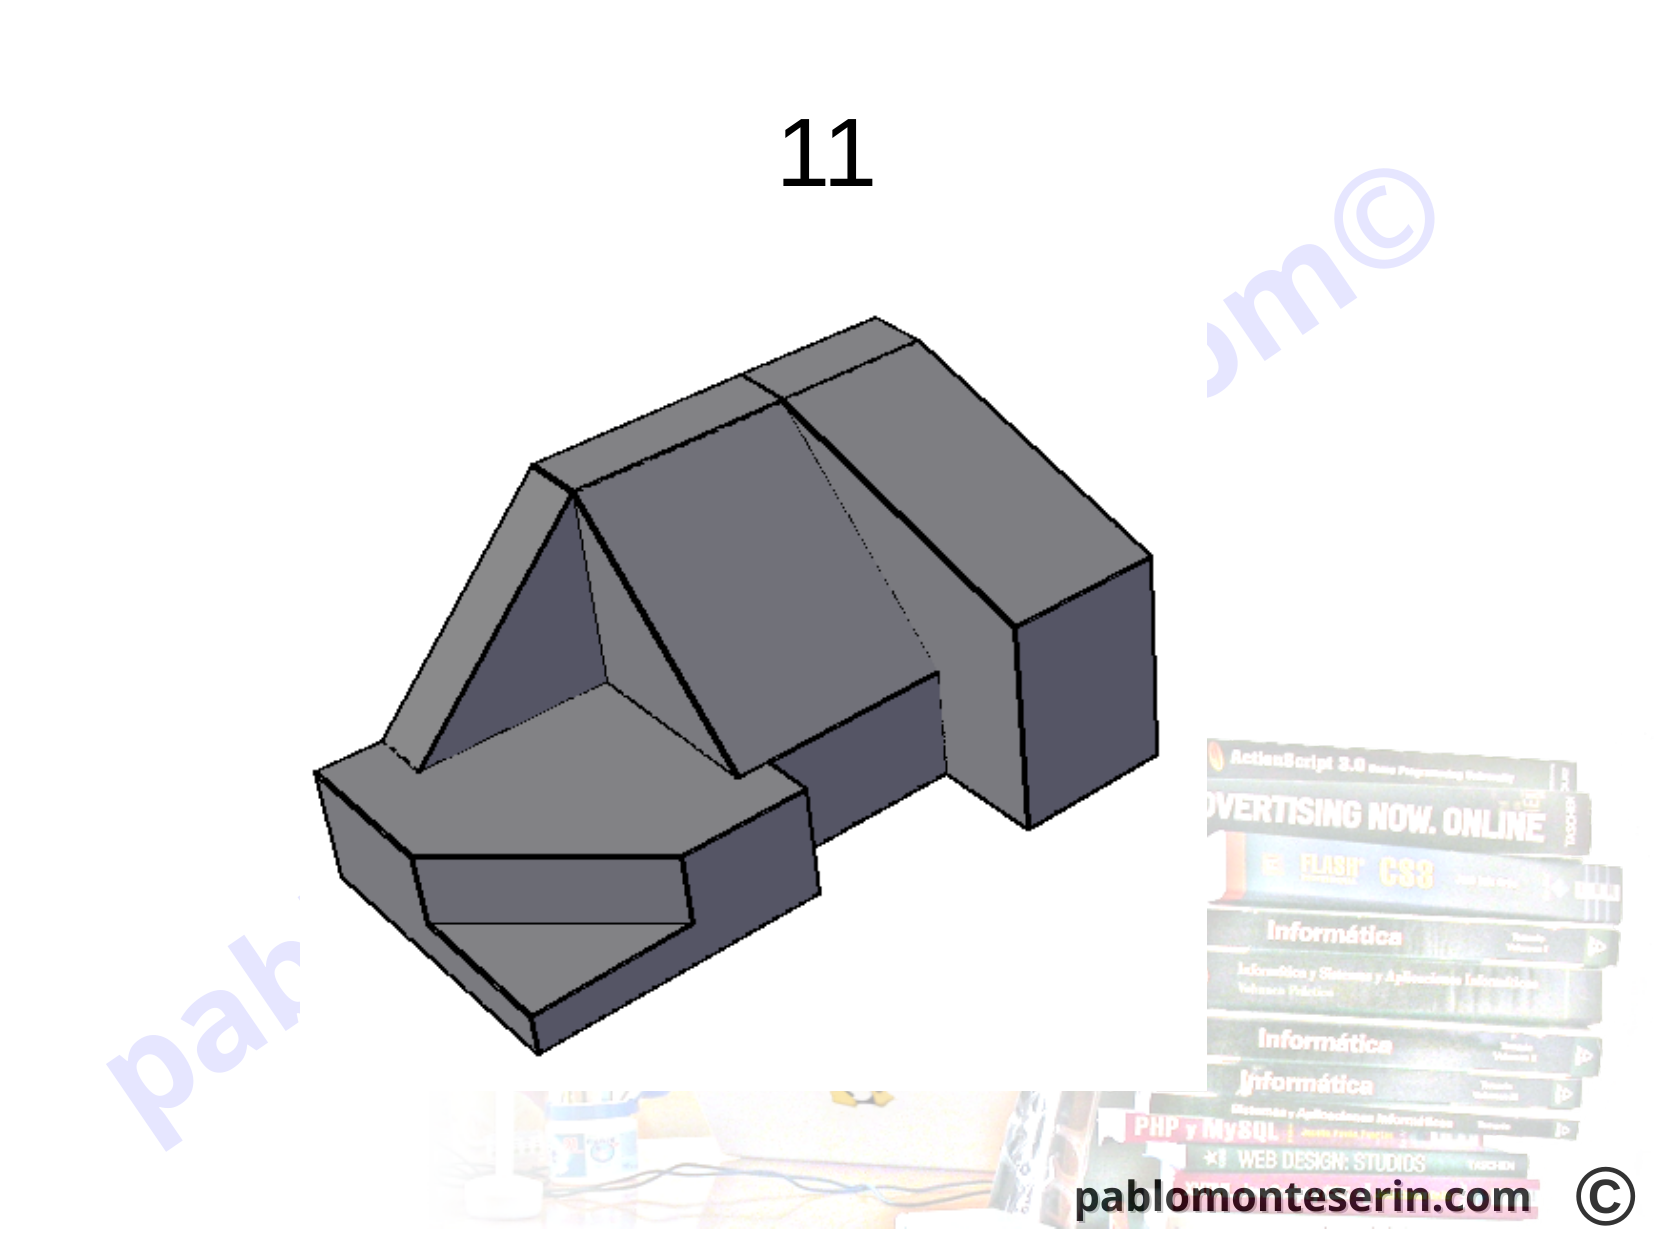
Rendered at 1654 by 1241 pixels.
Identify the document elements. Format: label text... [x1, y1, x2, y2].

picture [300, 301, 1654, 1229]
title 11 [82, 49, 1571, 257]
